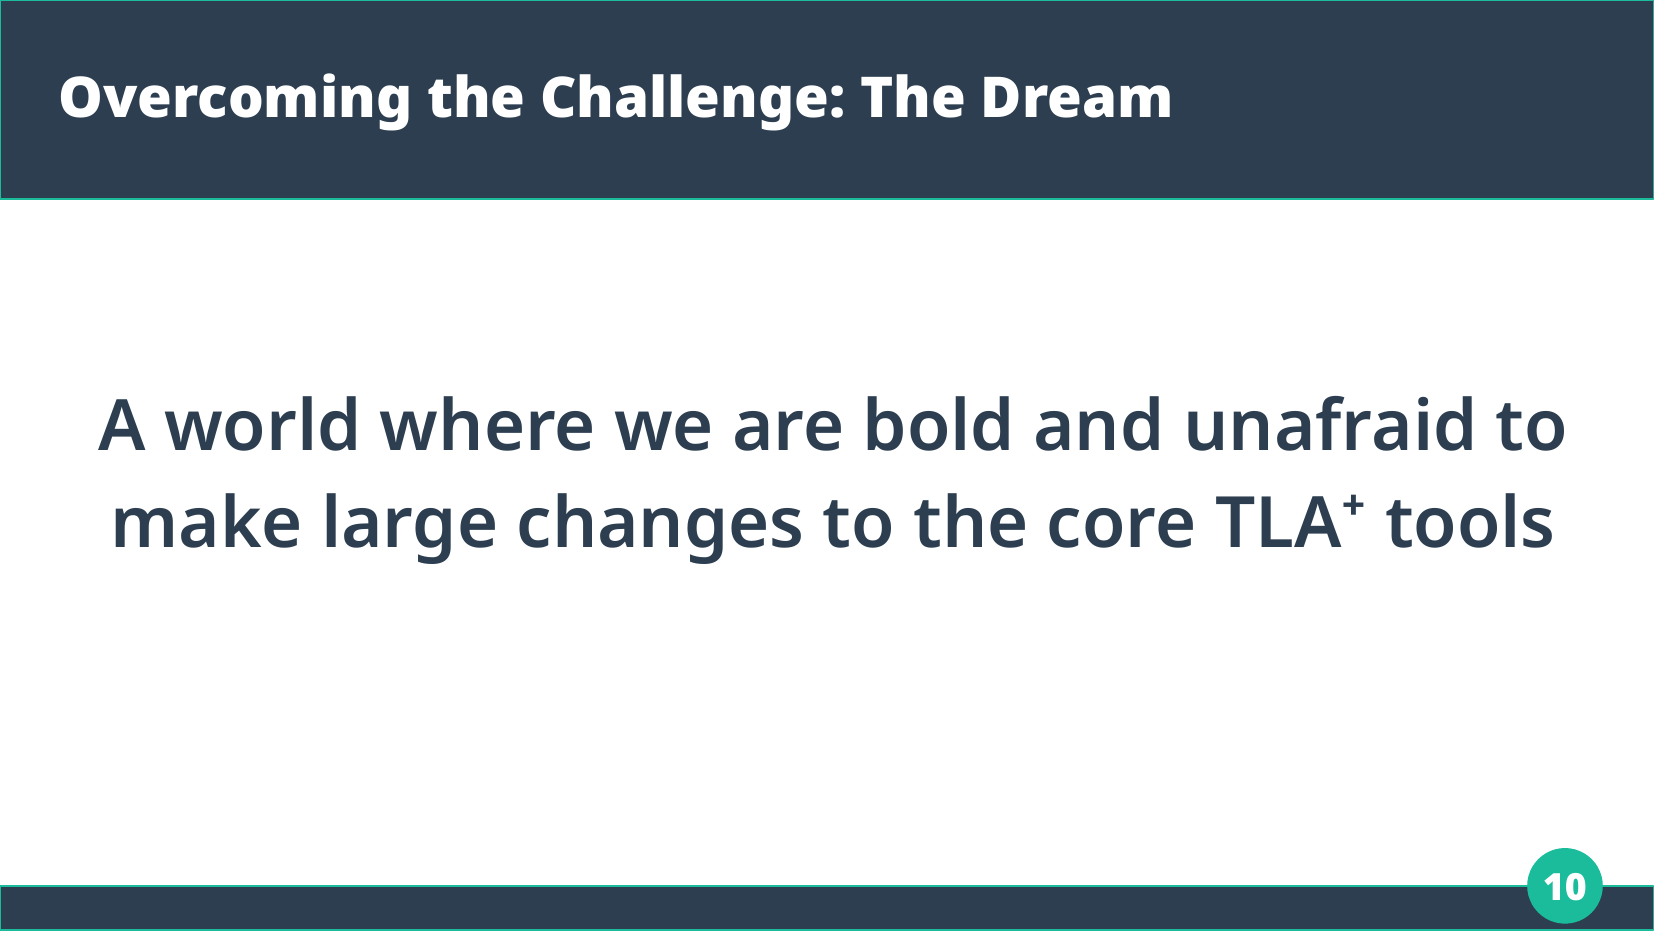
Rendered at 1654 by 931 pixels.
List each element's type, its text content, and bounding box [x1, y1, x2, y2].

list A world where we are bold and unafraid to make large changes to the core TLA⁺ tools [37, 375, 1573, 638]
title Overcoming the Challenge: The Dream [59, 37, 1595, 155]
